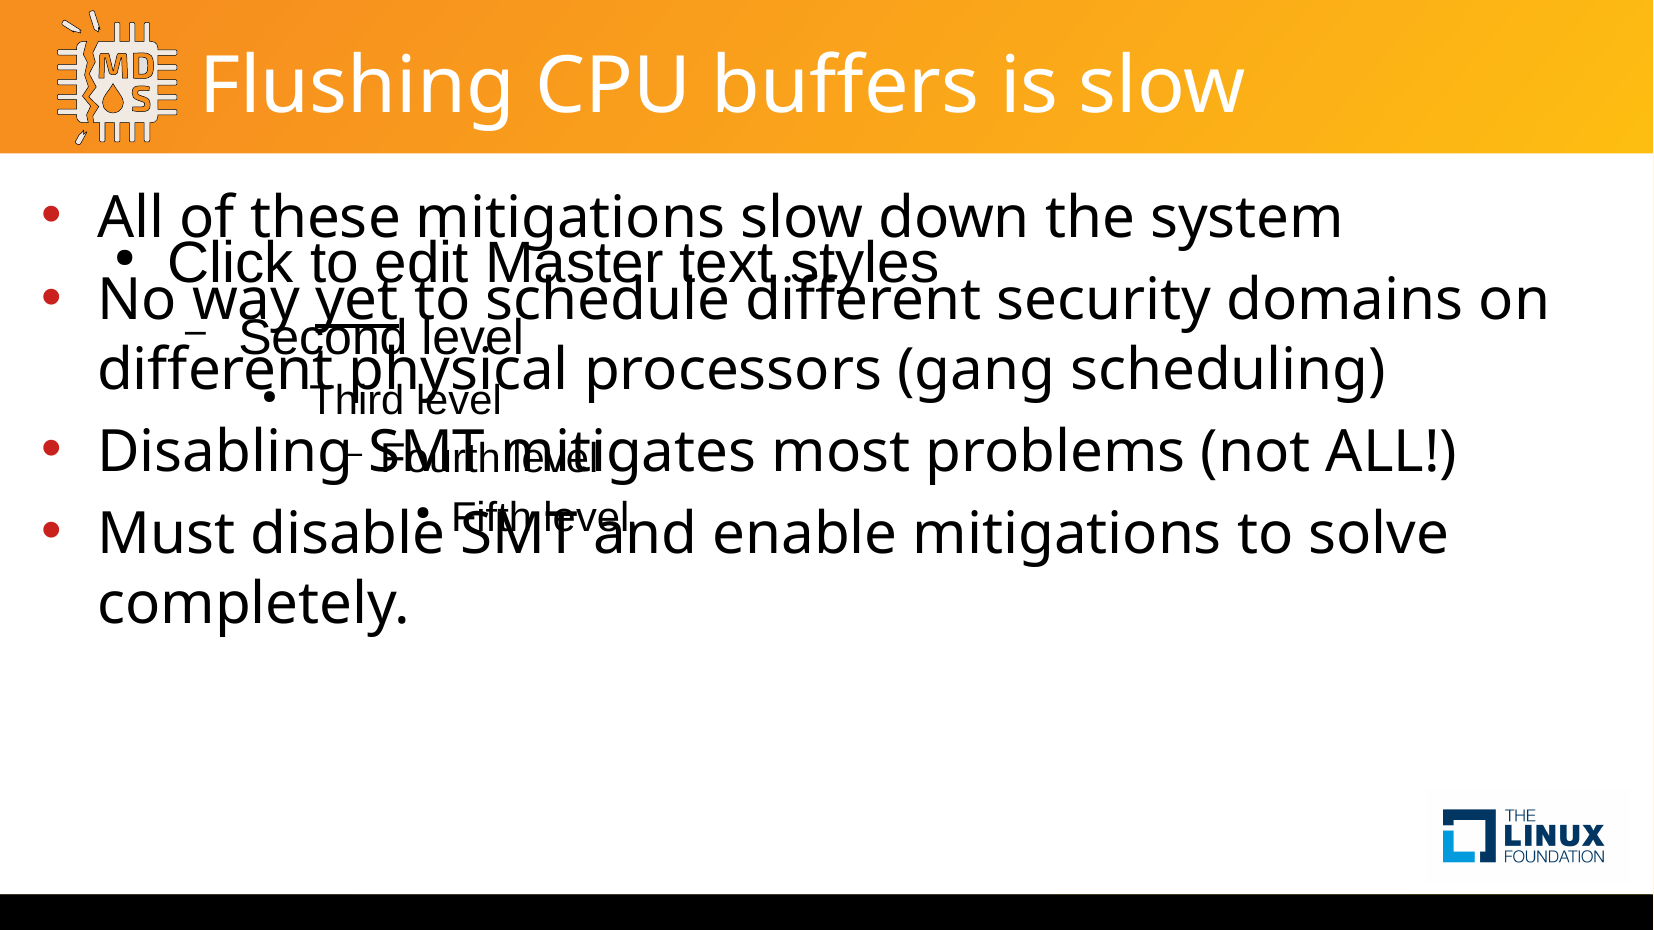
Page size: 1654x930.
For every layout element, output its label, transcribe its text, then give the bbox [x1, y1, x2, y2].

picture [1420, 786, 1630, 887]
title Flushing CPU buffers is slow [203, 8, 1551, 154]
picture [0, 0, 1654, 930]
list All of these mitigations slow down the system No way yet to schedule different security domains on different physical processors (gang scheduling) Disabling SMT mitigates most problems (not ALL!) Must disable SMT and enable mitigations to solve completely. [25, 171, 1651, 786]
